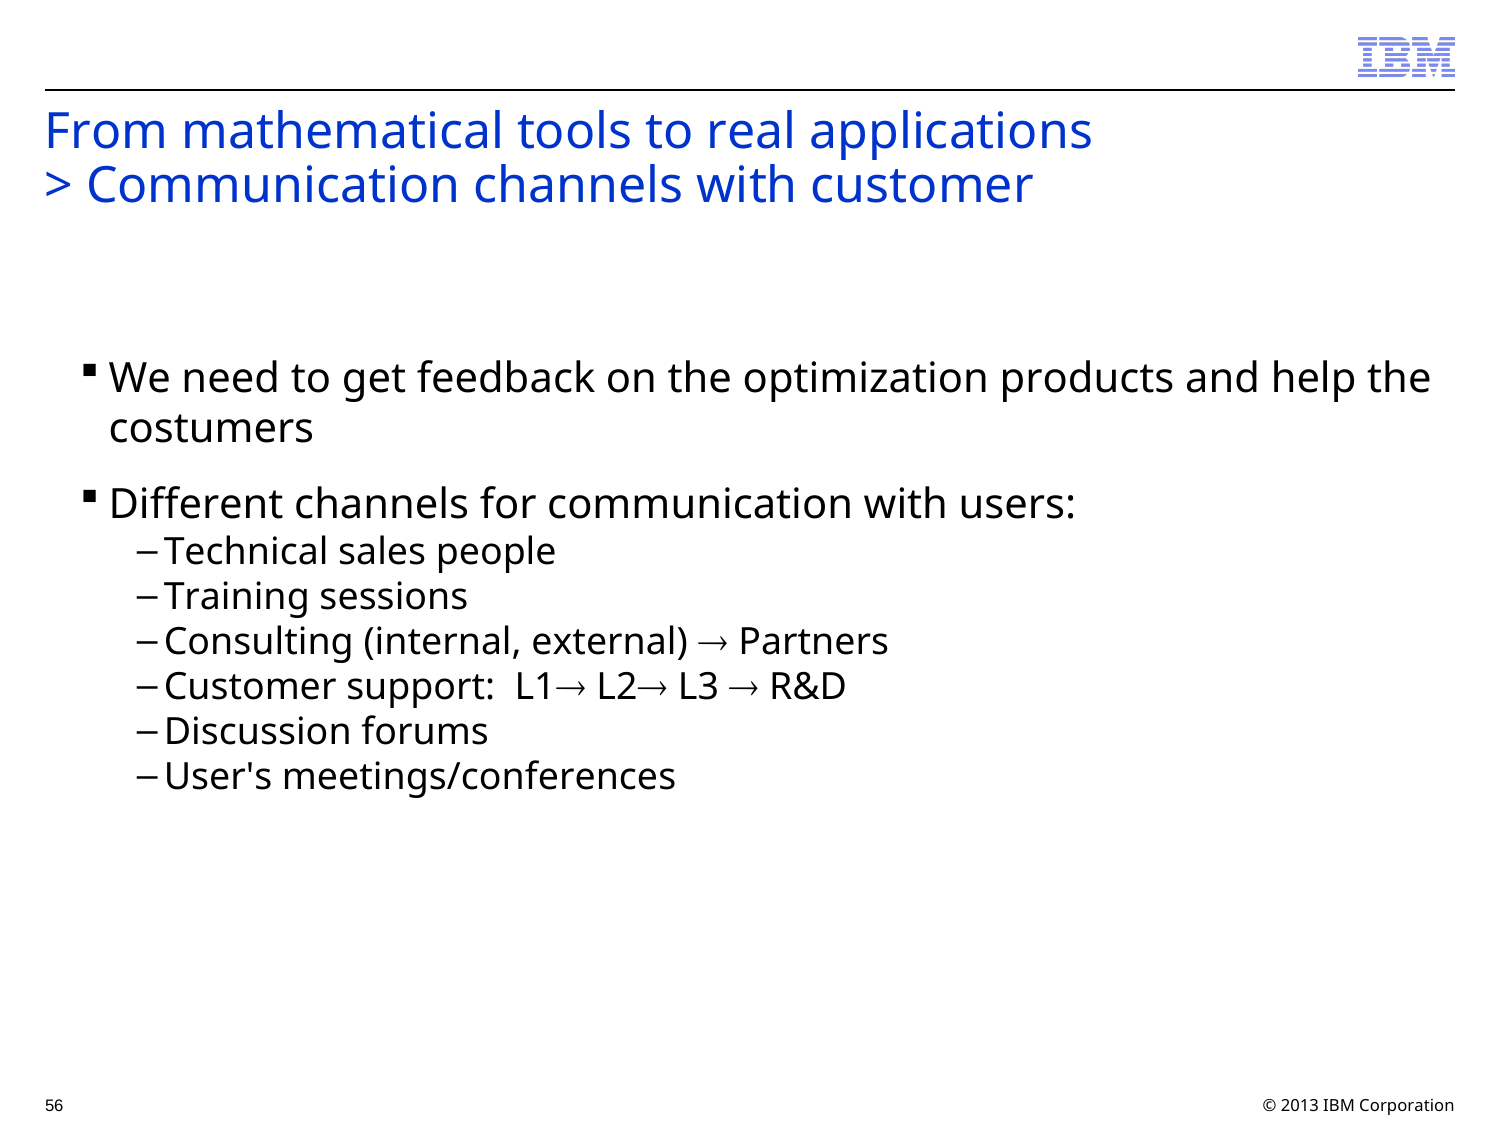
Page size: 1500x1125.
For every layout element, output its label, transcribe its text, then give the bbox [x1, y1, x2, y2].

text_box We need to get feedback on the optimization products and help the costumers Different channels for communication with users: Technical sales people Training sessions Consulting (internal, external)  Partners Customer support: L1 L2 L3  R&D Discussion forums User's meetings/conferences [65, 342, 1491, 1035]
title From mathematical tools to real applications > Communication channels with customer [29, 97, 1455, 279]
picture [1358, 37, 1455, 77]
